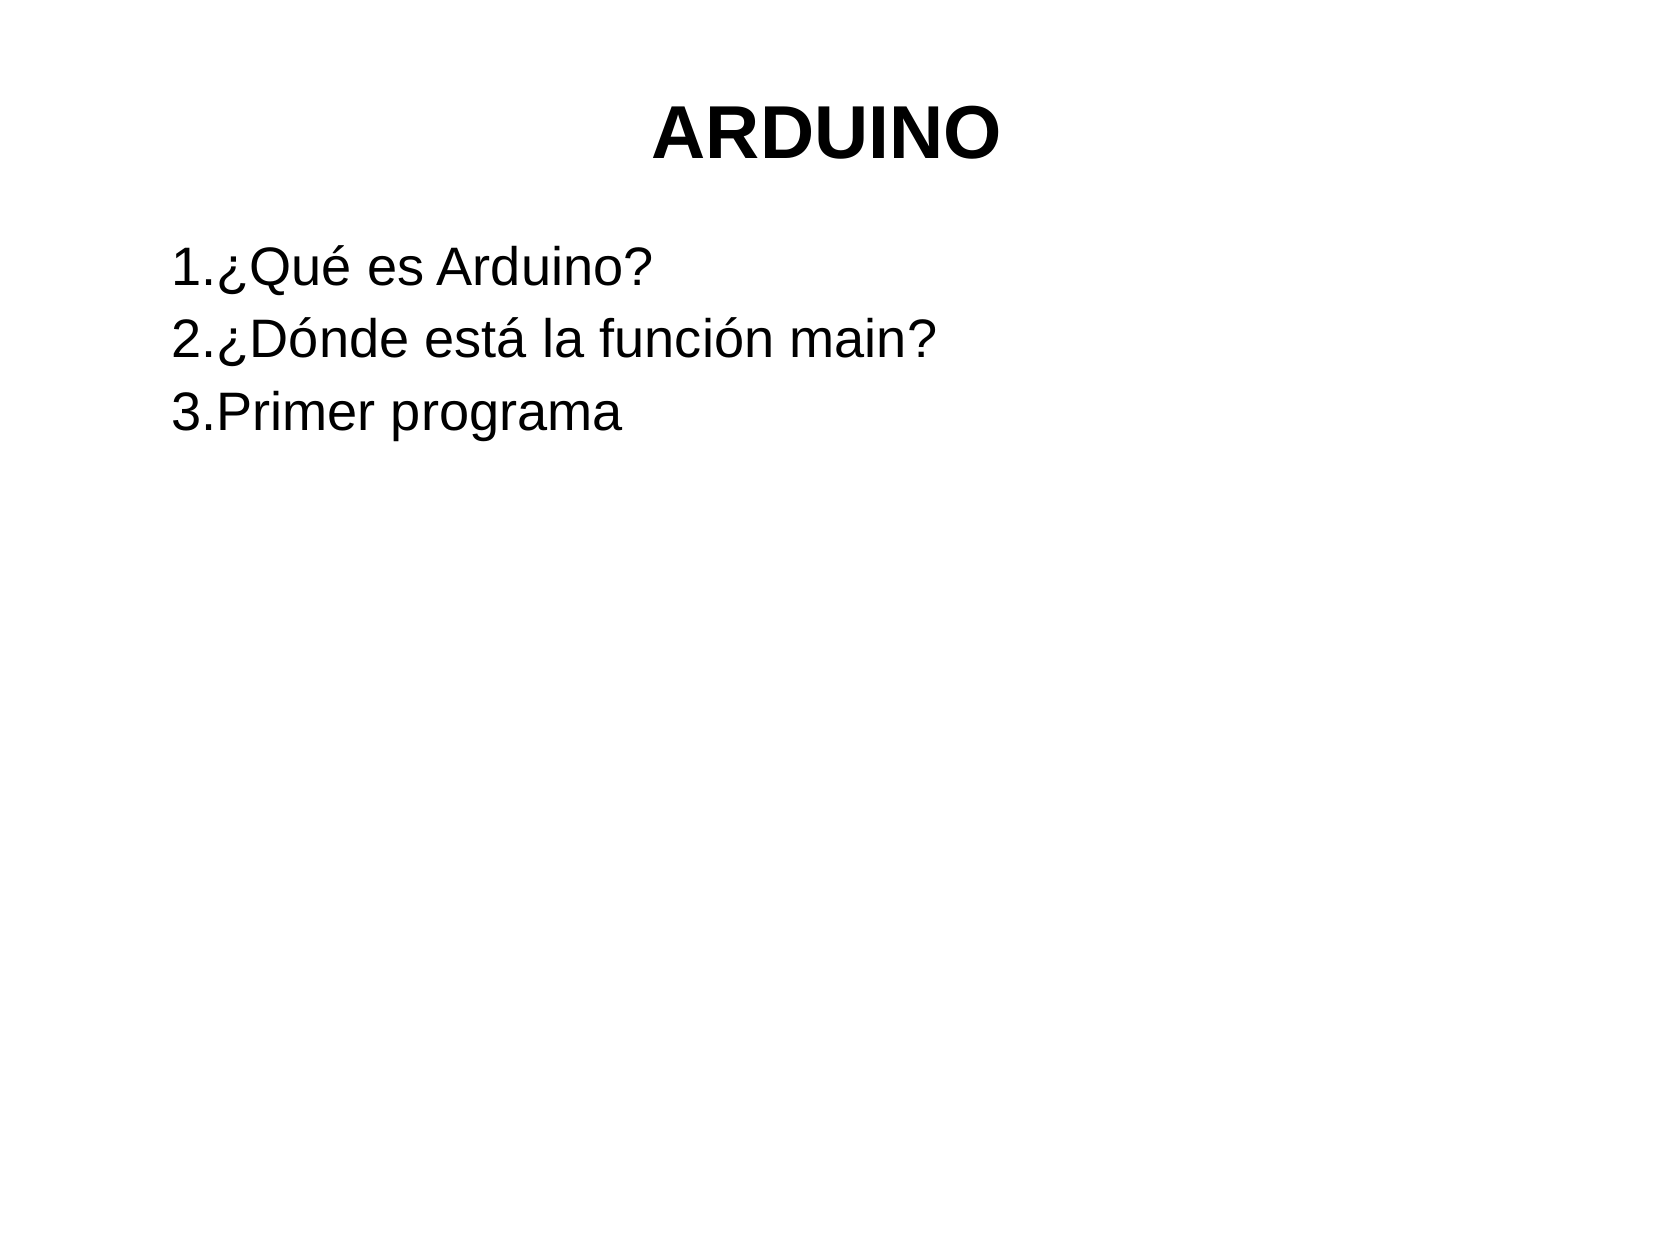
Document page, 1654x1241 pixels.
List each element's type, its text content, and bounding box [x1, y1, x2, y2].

title ARDUINO [82, 29, 1571, 237]
subtitle ¿Qué es Arduino? ¿Dónde está la función main? Primer programa [171, 236, 1483, 1126]
